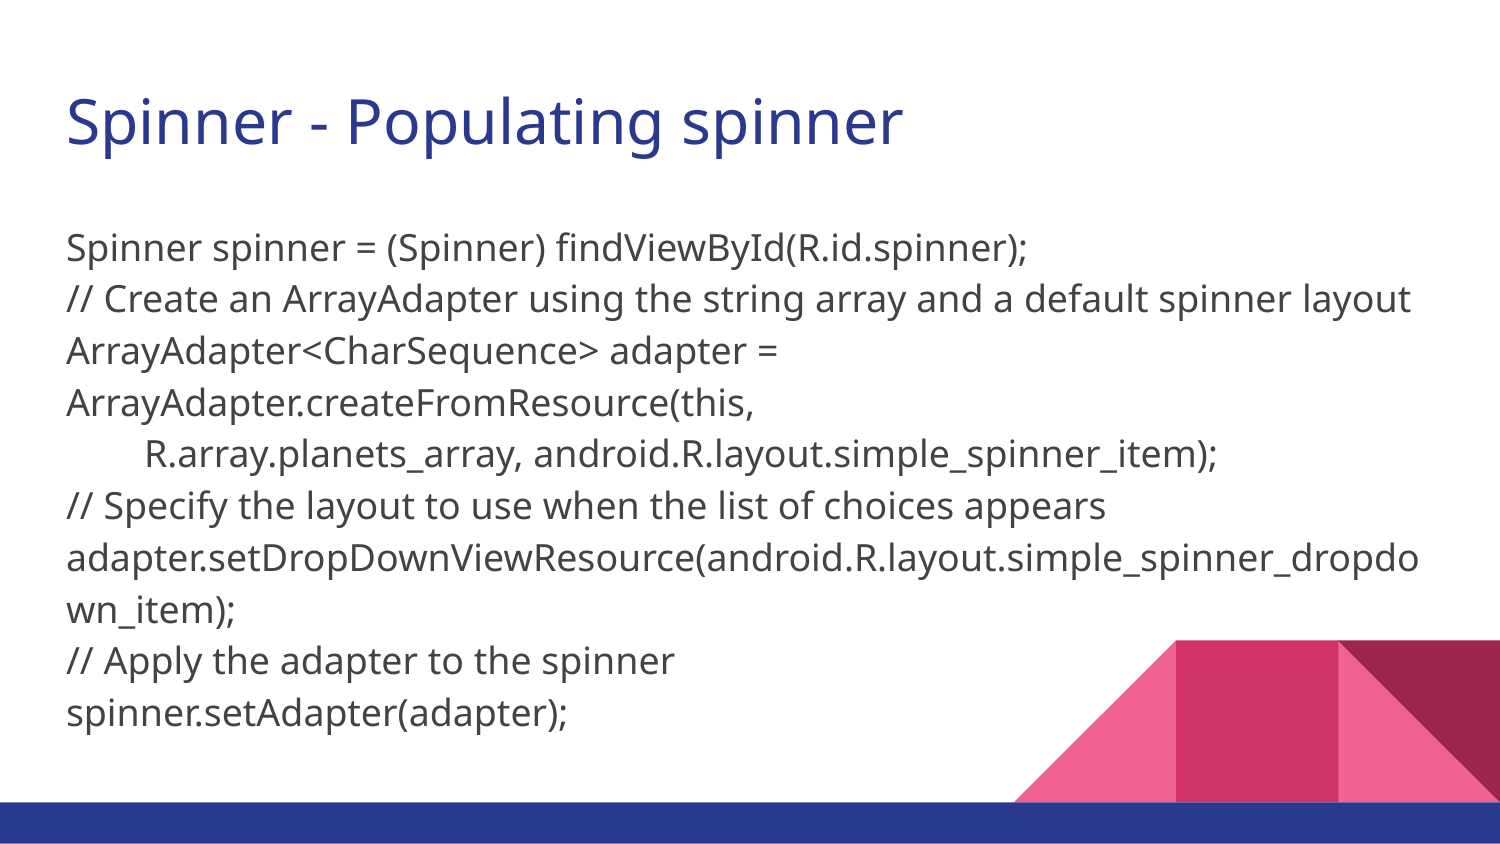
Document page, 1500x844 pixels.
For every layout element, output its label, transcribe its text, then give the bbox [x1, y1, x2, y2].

list Spinner spinner = (Spinner) findViewById(R.id.spinner); // Create an ArrayAdapter using the string array and a default spinner layout ArrayAdapter<CharSequence> adapter = ArrayAdapter.createFromResource(this, R.array.planets_array, android.R.layout.simple_spinner_item); // Specify the layout to use when the list of choices appears adapter.setDropDownViewResource(android.R.layout.simple_spinner_dropdown_item); // Apply the adapter to the spinner spinner.setAdapter(adapter); [51, 201, 1449, 750]
title Spinner - Populating spinner [51, 67, 1449, 167]
